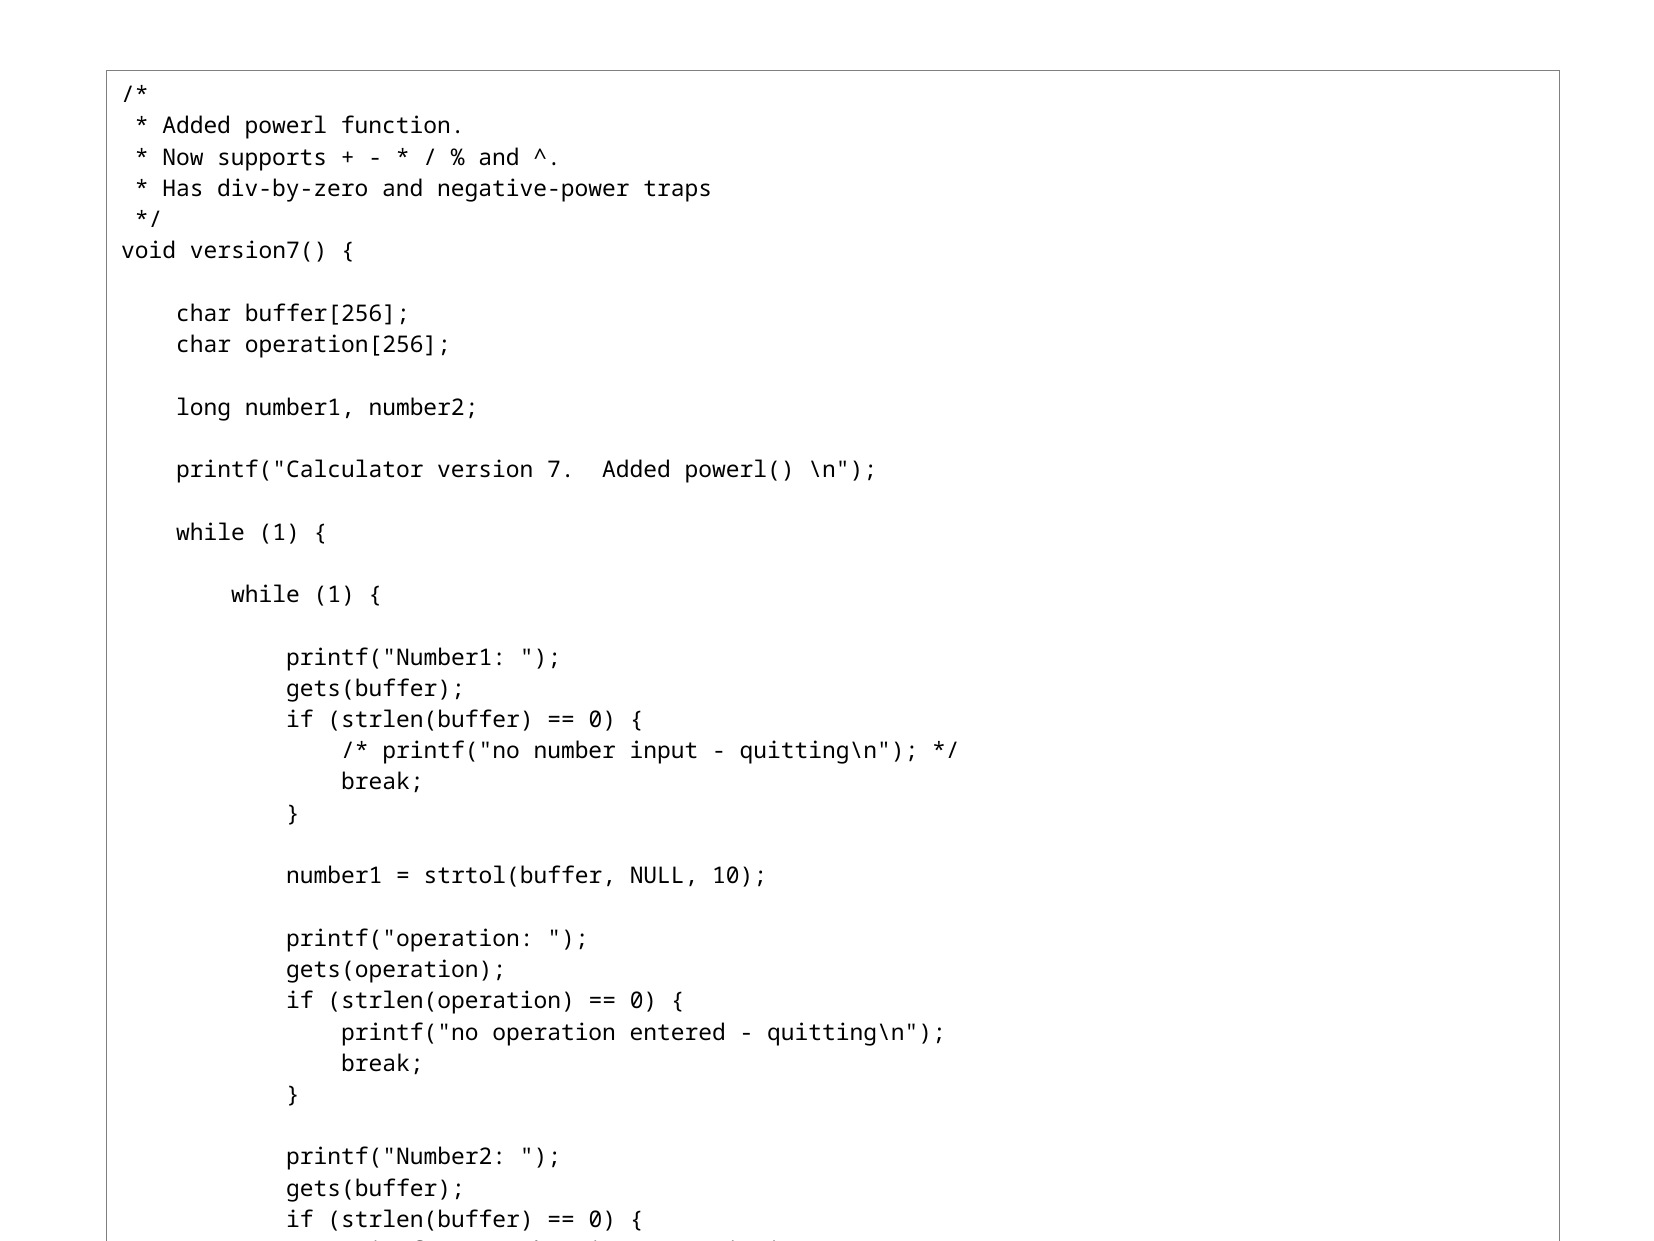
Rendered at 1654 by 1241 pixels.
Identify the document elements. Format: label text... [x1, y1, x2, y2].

text_box /* * Added powerl function. * Now supports + - * / % and ^. * Has div-by-zero and negative-power traps */ void version7() { char buffer[256]; char operation[256]; long number1, number2; printf("Calculator version 7. Added powerl() \n"); while (1) { while (1) { printf("Number1: "); gets(buffer); if (strlen(buffer) == 0) { /* printf("no number input - quitting\n"); */ break; } number1 = strtol(buffer, NULL, 10); printf("operation: "); gets(operation); if (strlen(operation) == 0) { printf("no operation entered - quitting\n"); break; } printf("Number2: "); gets(buffer); if (strlen(buffer) == 0) { printf("no number input - quitting\n"); break; } number2 = strtol(buffer, NULL, 10); [106, 70, 1560, 1241]
